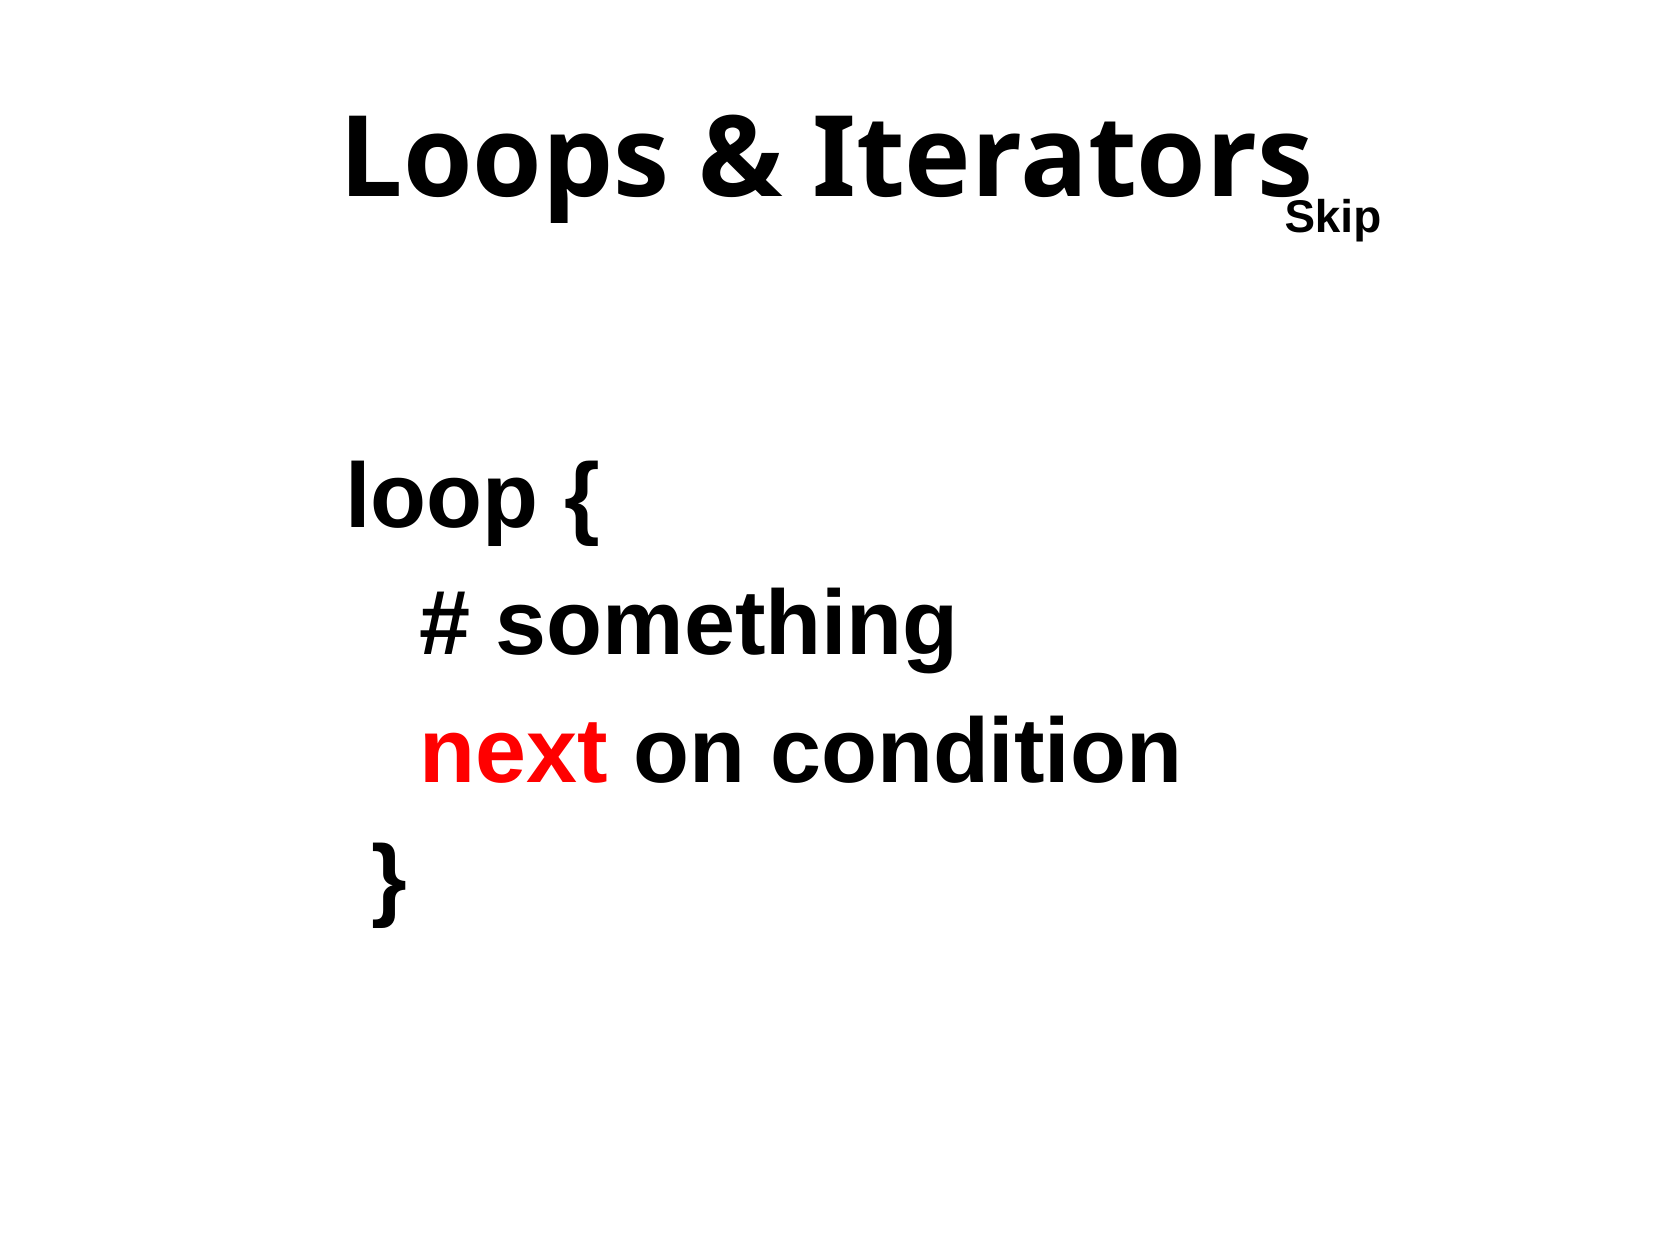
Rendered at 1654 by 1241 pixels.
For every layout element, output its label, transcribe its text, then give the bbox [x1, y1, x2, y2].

text_box loop { # something next on condition } [330, 437, 1252, 937]
text_box Skip [1269, 183, 1625, 254]
title Loops & Iterators [82, 49, 1571, 257]
